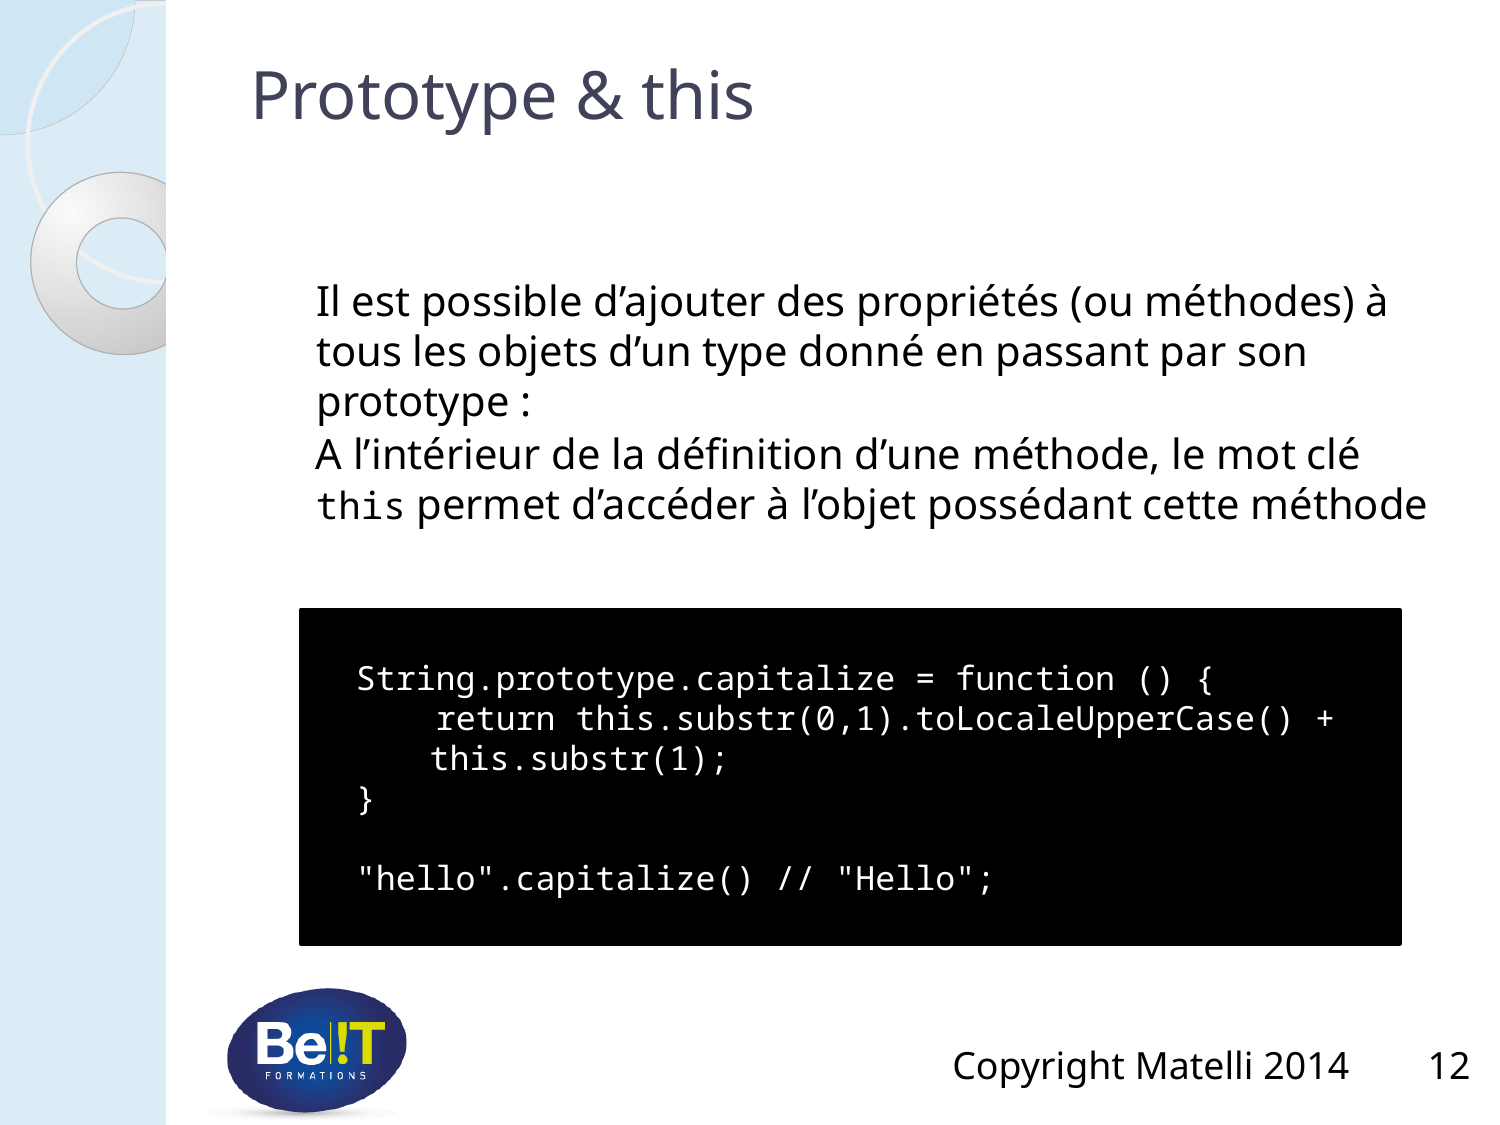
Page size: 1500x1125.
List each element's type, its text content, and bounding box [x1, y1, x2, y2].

text_box String.prototype.capitalize = function () { return this.substr(0,1).toLocaleUpperCase() + this.substr(1); } "hello".capitalize() // "Hello"; [301, 609, 1400, 944]
slide_number <numéro> [1413, 1034, 1488, 1113]
title Prototype & this [235, 45, 1466, 233]
text_box A l’intérieur de la définition d’une méthode, le mot clé this permet d’accéder à l’objet possédant cette méthode [301, 420, 1461, 610]
footer Copyright Matelli 2014 [937, 1034, 1413, 1113]
picture [171, 977, 442, 1125]
list Il est possible d’ajouter des propriétés (ou méthodes) à tous les objets d’un type donné en passant par son prototype : [235, 267, 1412, 457]
